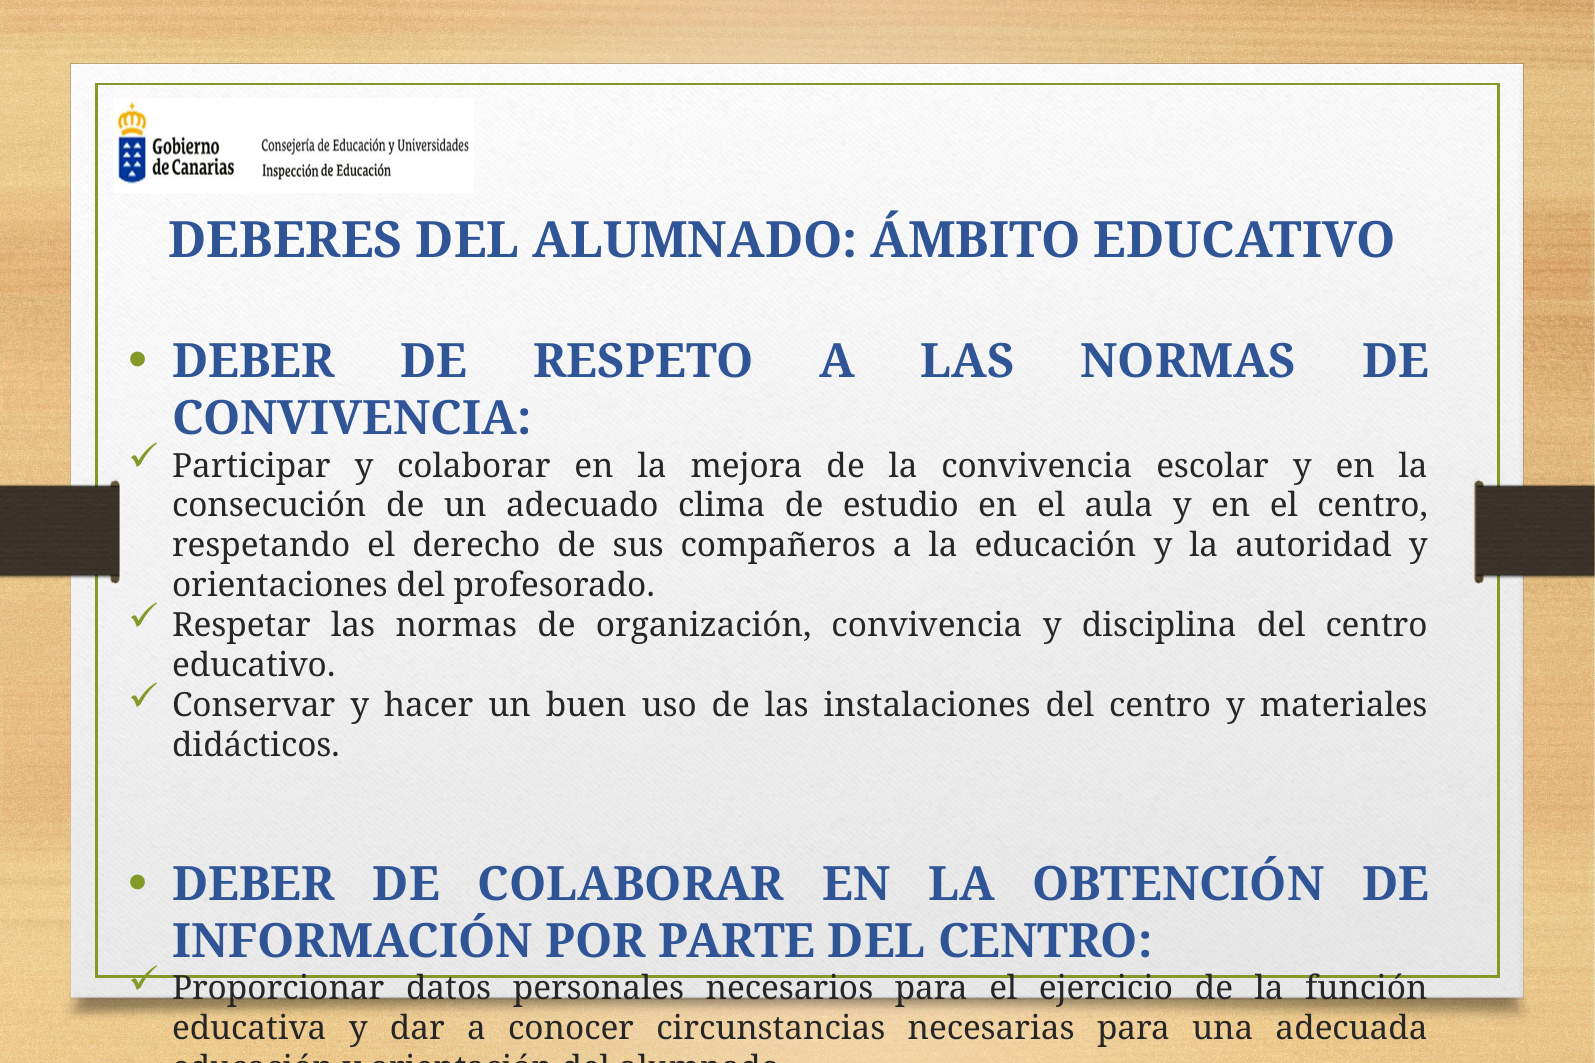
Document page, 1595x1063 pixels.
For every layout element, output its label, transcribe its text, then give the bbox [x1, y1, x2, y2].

text_box DEBERES DEL ALUMNADO: ÁMBITO EDUCATIVO [60, 141, 1505, 334]
text_box DEBER DE RESPETO A LAS NORMAS DE CONVIVENCIA: Participar y colaborar en la mejora de la convivencia escolar y en la consecución de un adecuado clima de estudio en el aula y en el centro, respetando el derecho de sus compañeros a la educación y la autoridad y orientaciones del profesorado. Respetar las normas de organización, convivencia y disciplina del centro educativo. Conservar y hacer un buen uso de las instalaciones del centro y materiales didácticos. DEBER DE COLABORAR EN LA OBTENCIÓN DE INFORMACIÓN POR PARTE DEL CENTRO: Proporcionar datos personales necesarios para el ejercicio de la función educativa y dar a conocer circunstancias necesarias para una adecuada educación y orientación del alumnado. [113, 277, 1445, 932]
picture [0, 0, 1595, 1063]
